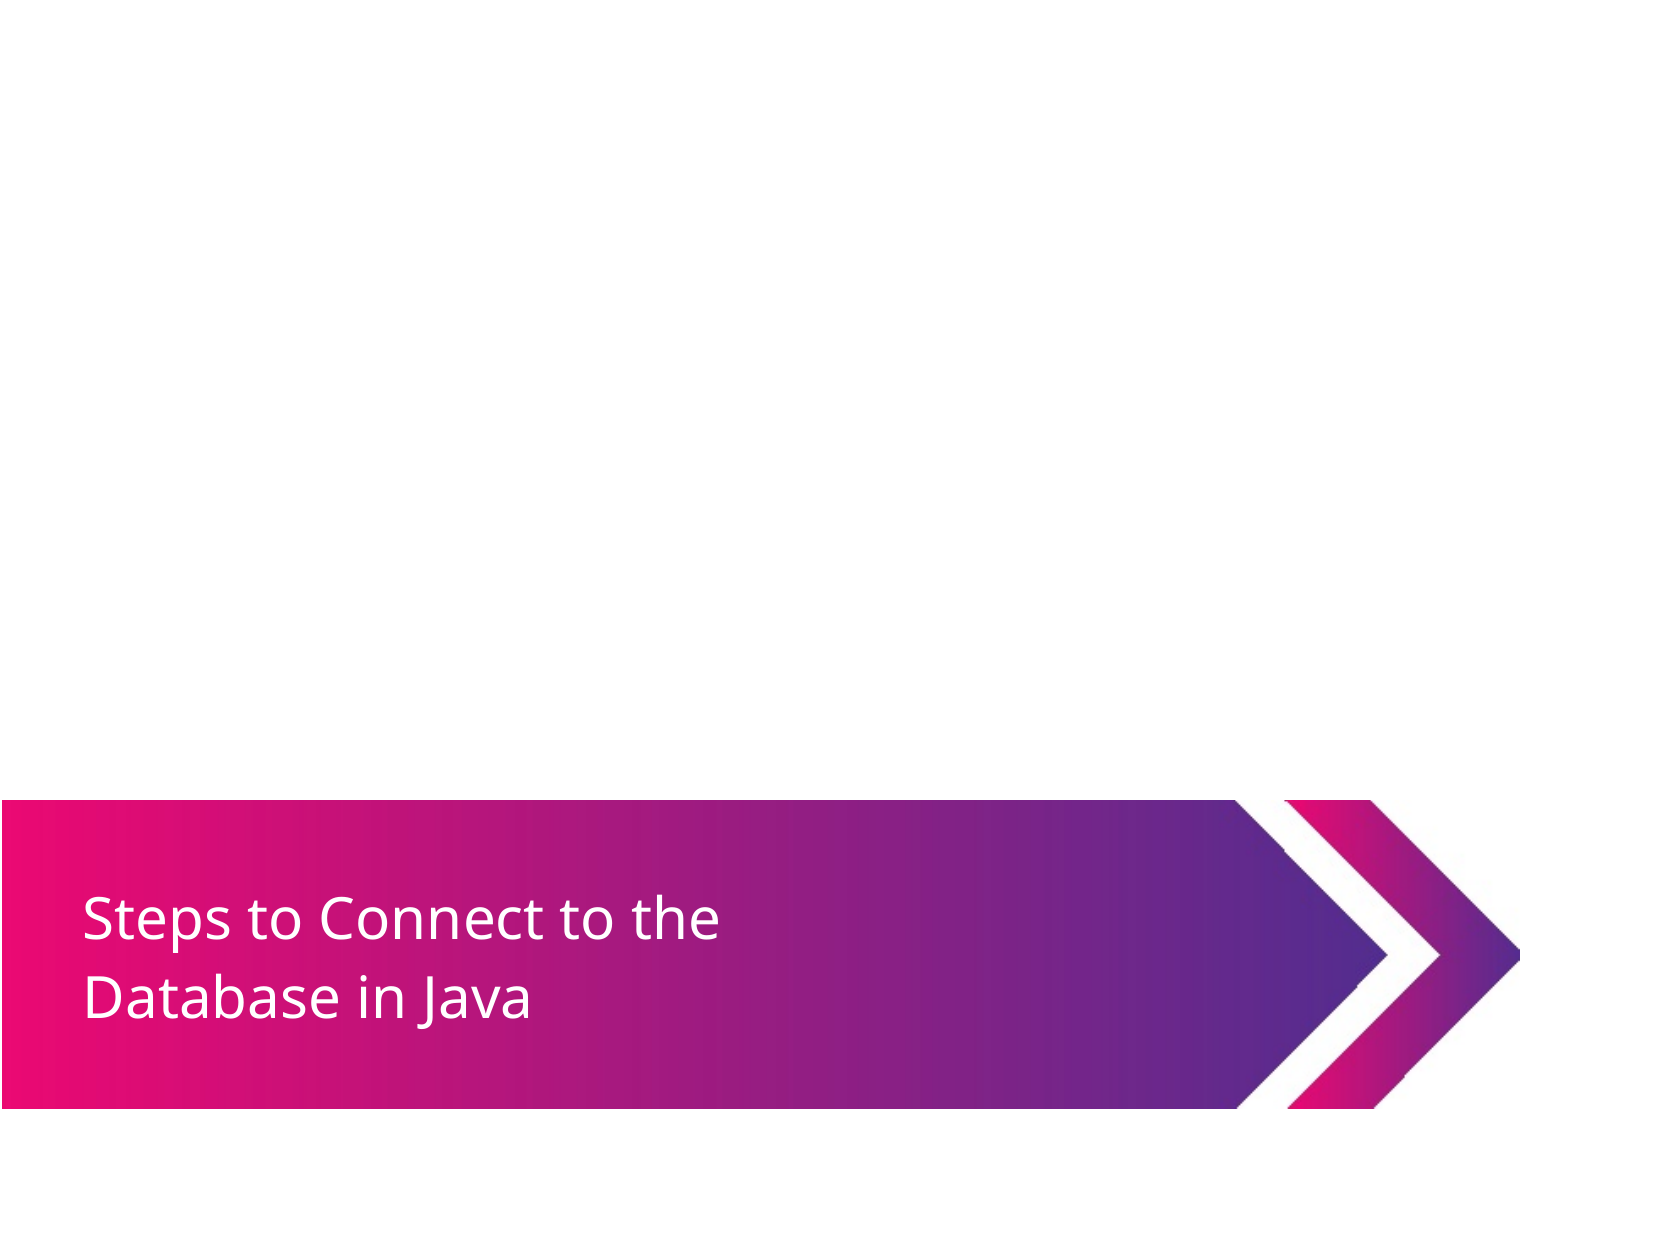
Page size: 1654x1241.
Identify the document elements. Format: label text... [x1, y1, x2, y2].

picture [2, 800, 1520, 1109]
title Steps to Connect to the Database in Java [82, 852, 1396, 1060]
